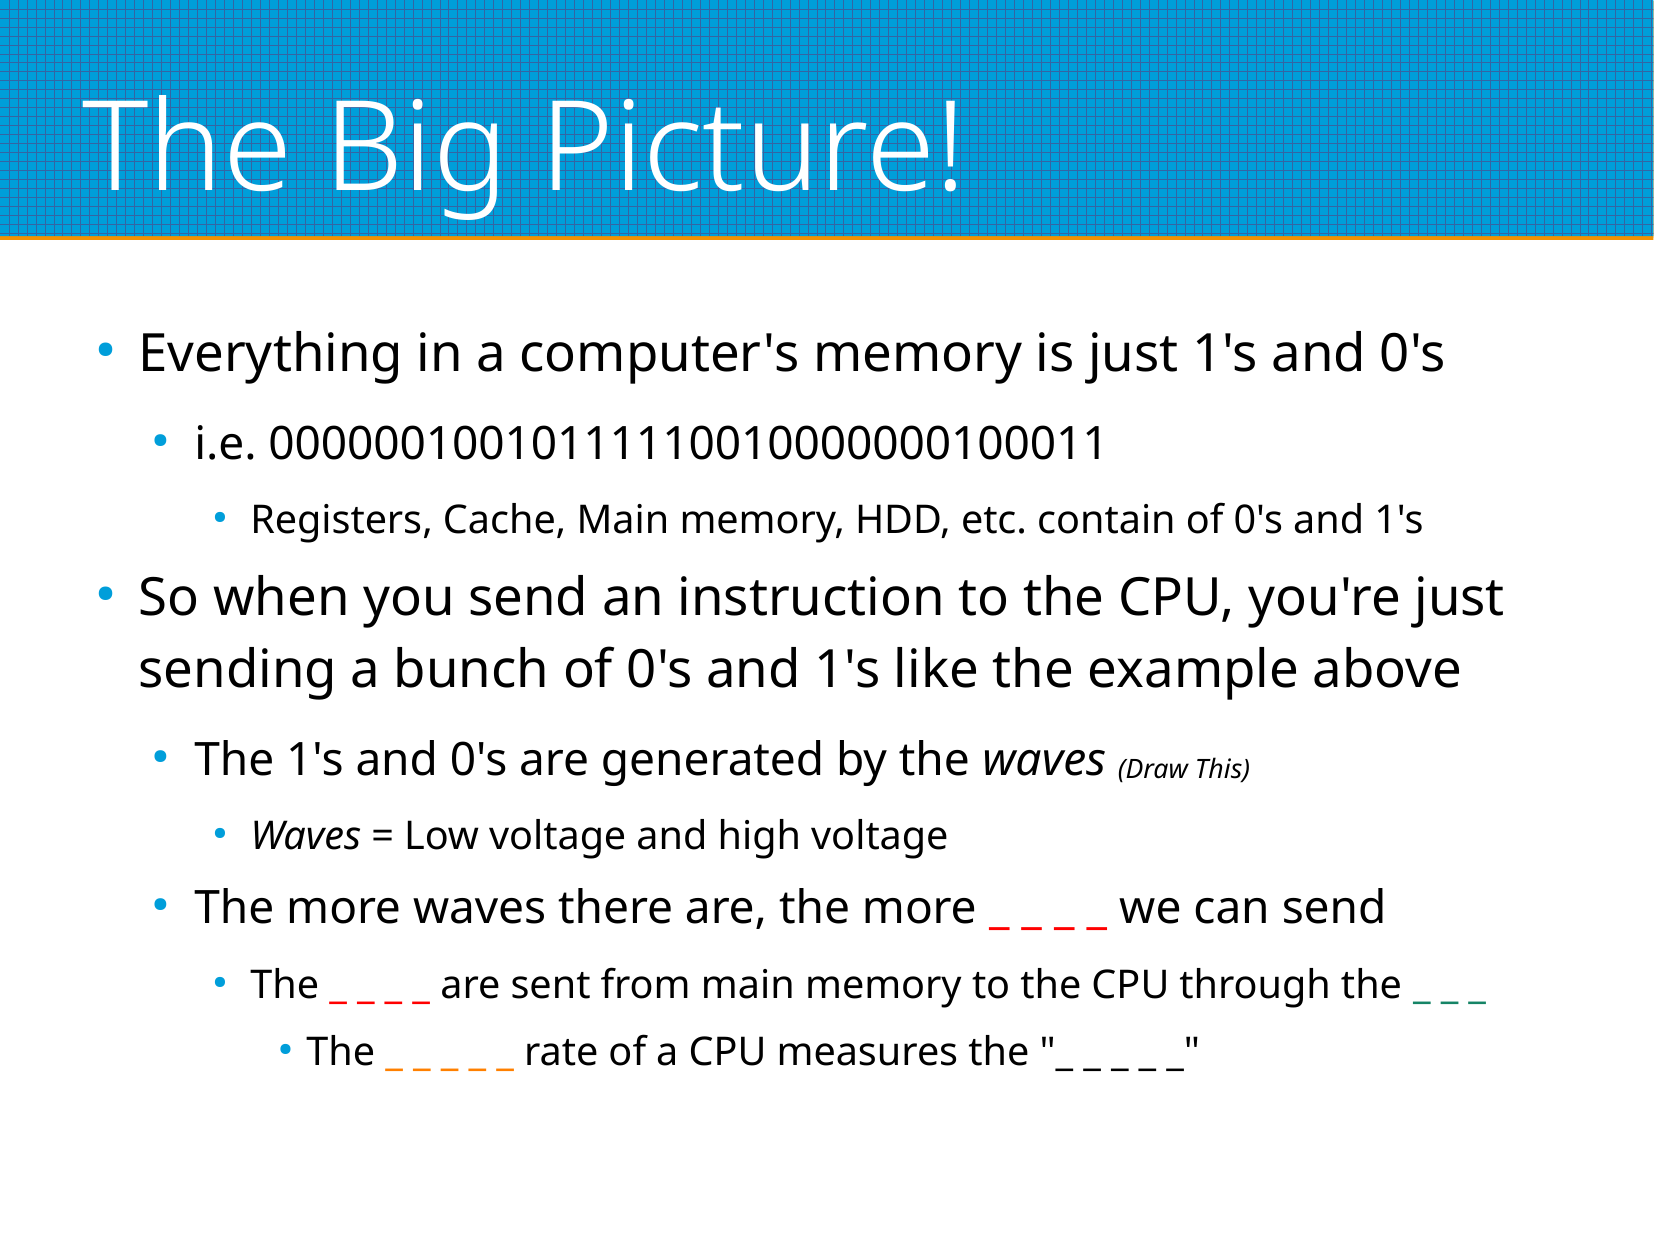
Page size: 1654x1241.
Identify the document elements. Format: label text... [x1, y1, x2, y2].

title The Big Picture! [82, 19, 1571, 227]
list Everything in a computer's memory is just 1's and 0's i.e. 00000010010111110010000000100011 Registers, Cache, Main memory, HDD, etc. contain of 0's and 1's So when you send an instruction to the CPU, you're just sending a bunch of 0's and 1's like the example above The 1's and 0's are generated by the waves (Draw This) Waves = Low voltage and high voltage The more waves there are, the more _ _ _ _ we can send The _ _ _ _ are sent from main memory to the CPU through the _ _ _ The _ _ _ _ _ rate of a CPU measures the "_ _ _ _ _" [82, 314, 1536, 1093]
